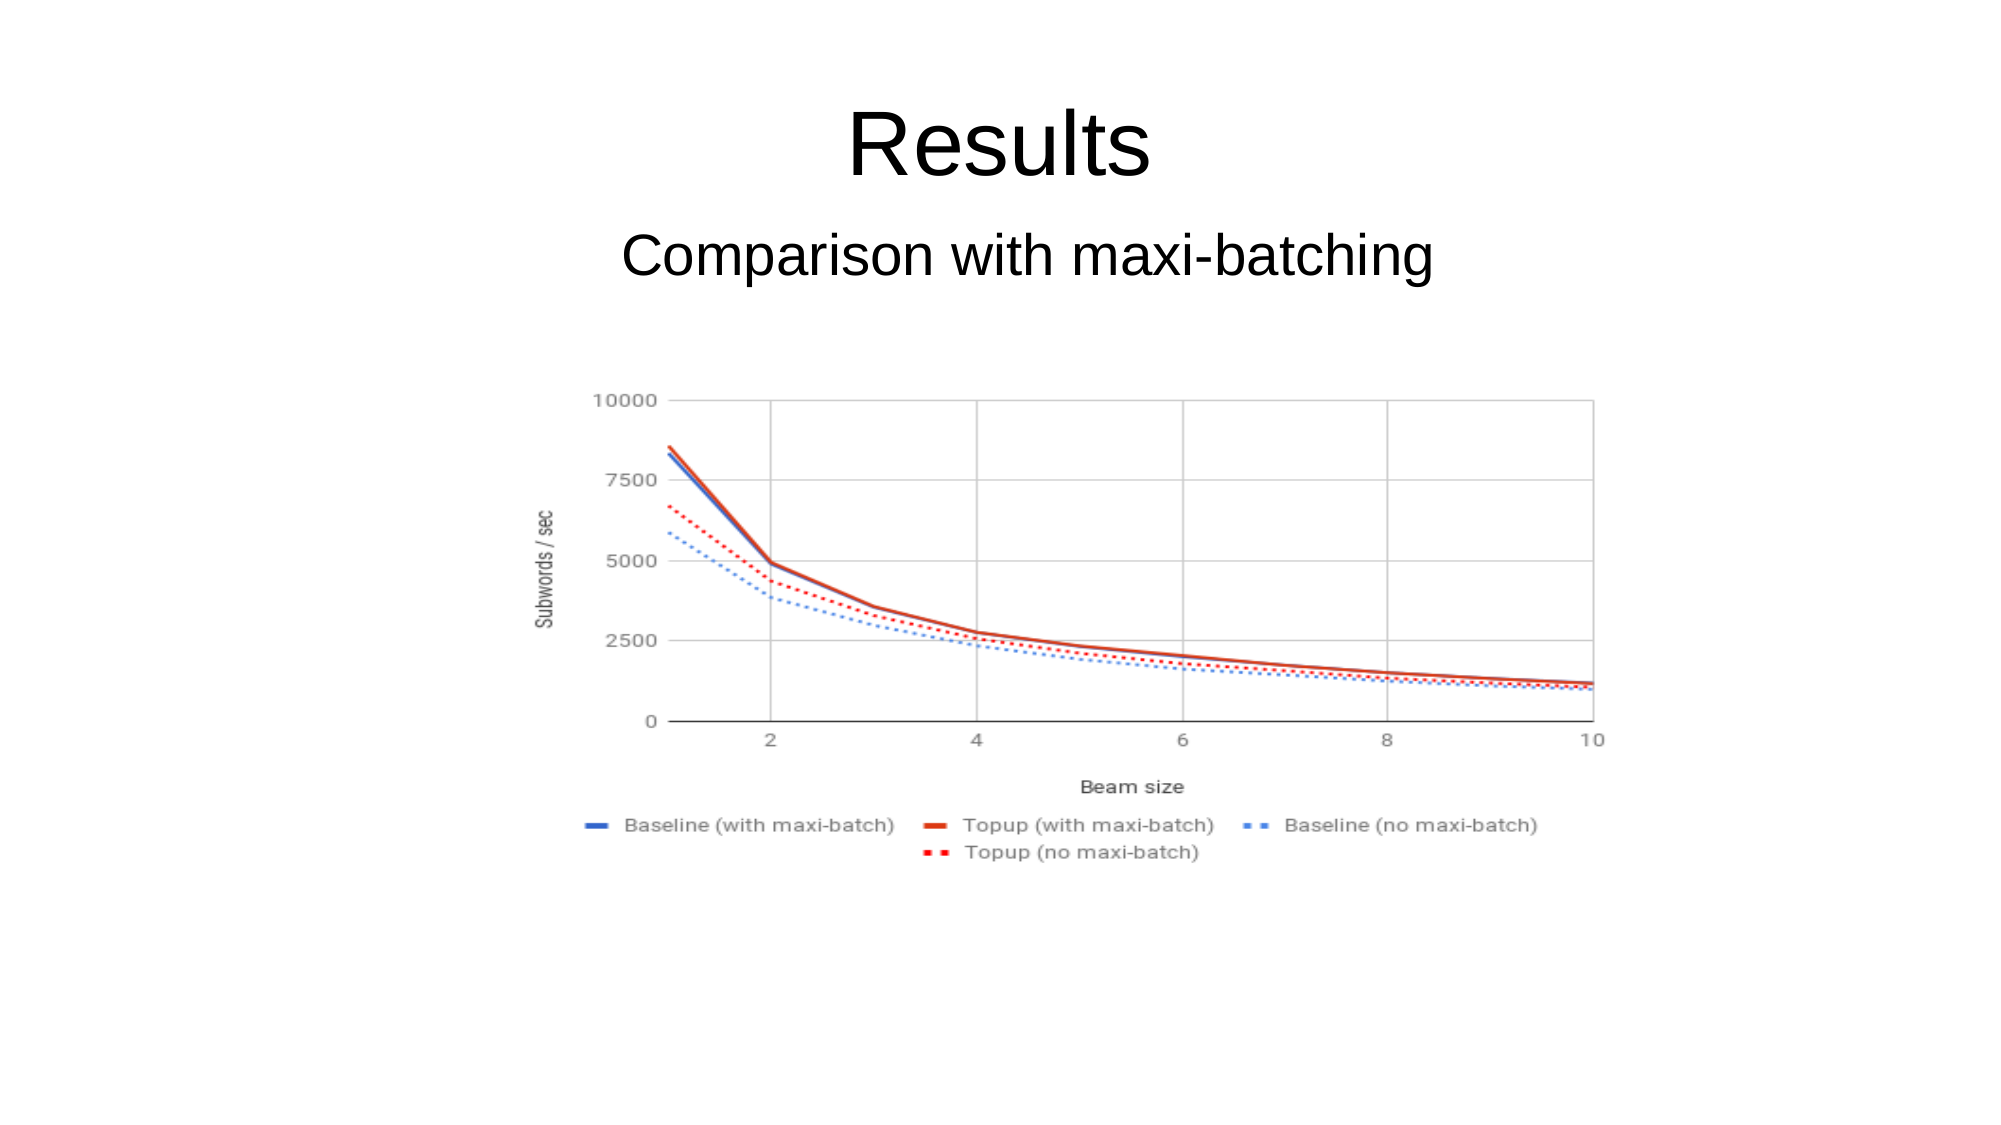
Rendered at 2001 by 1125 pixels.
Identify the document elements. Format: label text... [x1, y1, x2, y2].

text_box Results [99, 44, 1900, 233]
picture [494, 363, 1629, 890]
text_box Comparison with maxi-batching [414, 192, 1643, 311]
